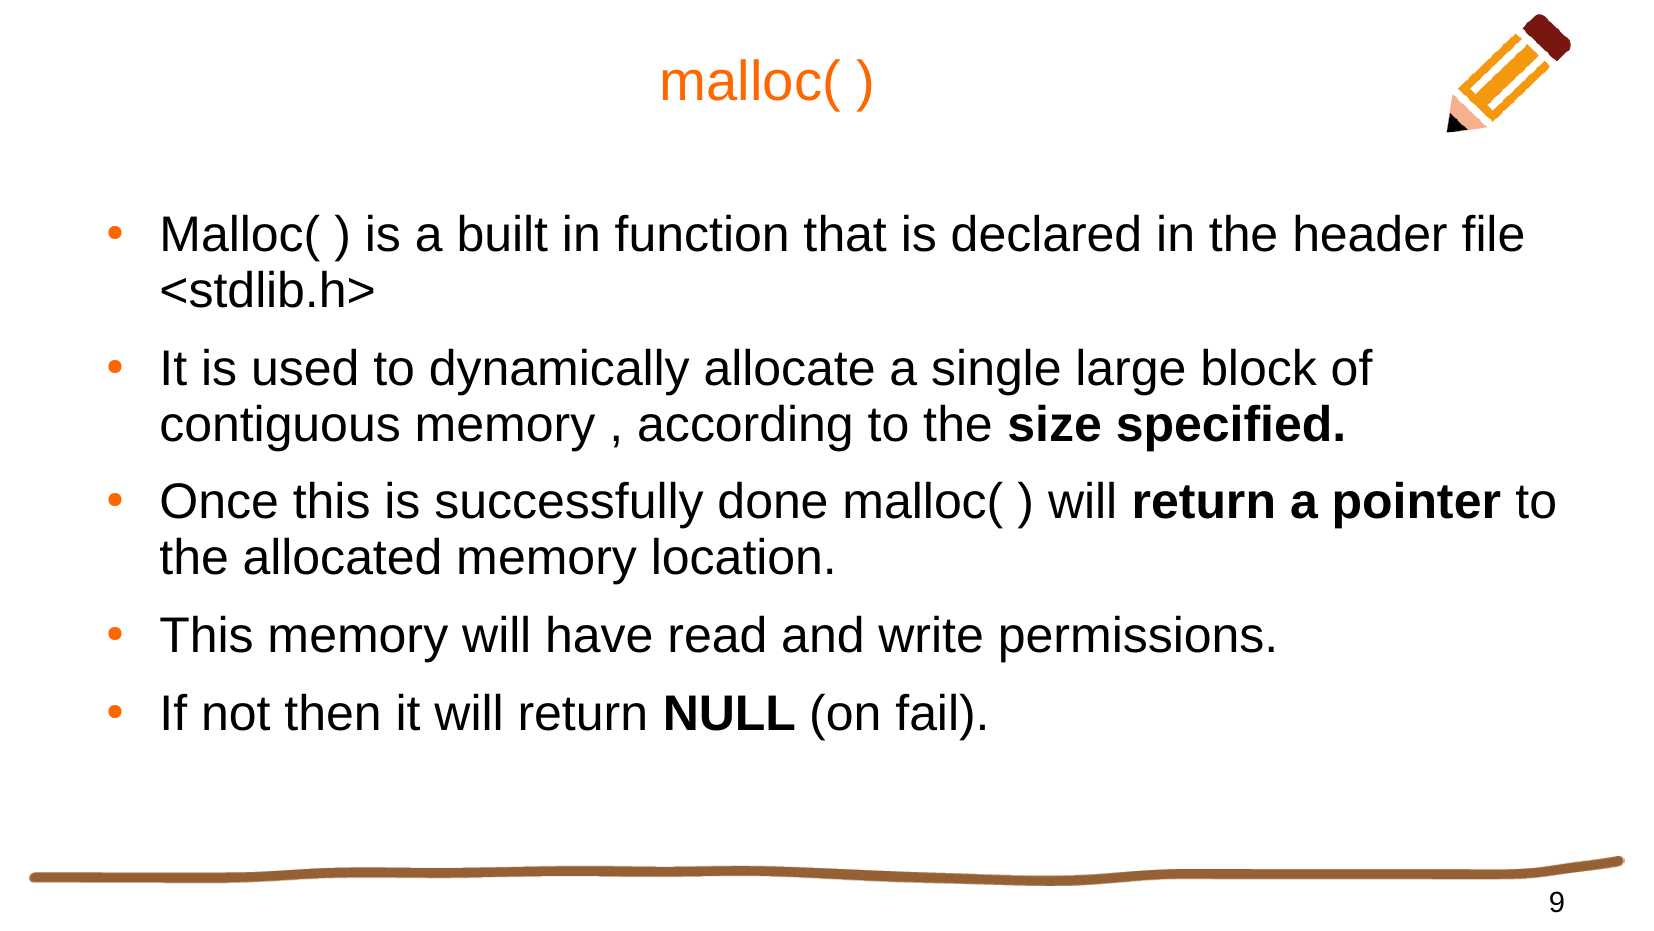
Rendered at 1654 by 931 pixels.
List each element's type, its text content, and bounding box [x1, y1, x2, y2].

picture [29, 856, 1625, 886]
list Malloc( ) is a built in function that is declared in the header file <stdlib.h> It is used to dynamically allocate a single large block of contiguous memory , according to the size specified. Once this is successfully done malloc( ) will return a pointer to the allocated memory location. This memory will have read and write permissions. If not then it will return NULL (on fail). [88, 206, 1613, 857]
title malloc( ) [88, 29, 1447, 133]
picture [1446, 14, 1571, 133]
